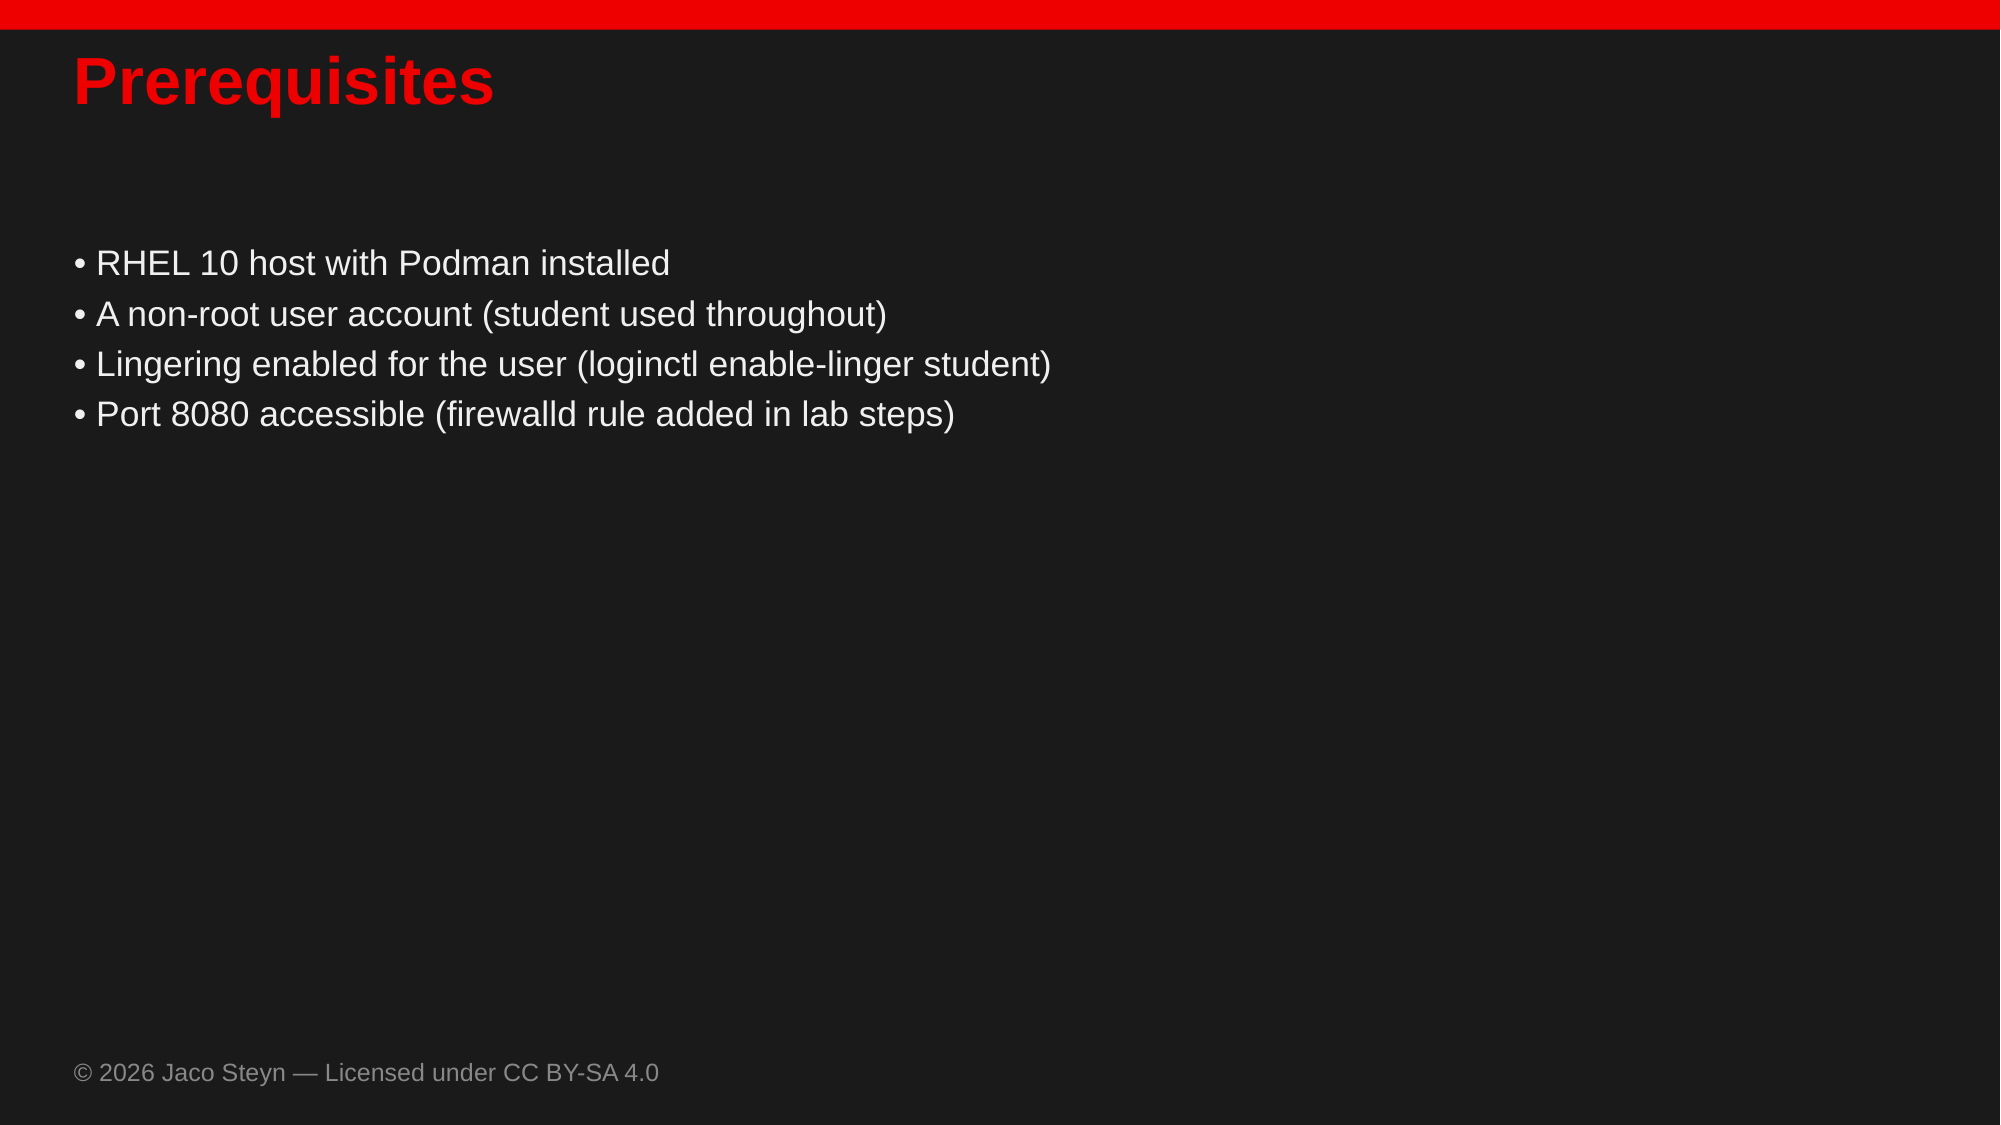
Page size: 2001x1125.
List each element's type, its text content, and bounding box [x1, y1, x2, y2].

text_box Prerequisites [59, 36, 1942, 208]
text_box © 2026 Jaco Steyn — Licensed under CC BY-SA 4.0 [59, 1051, 1942, 1093]
text_box • RHEL 10 host with Podman installed • A non-root user account (student used throughout) • Lingering enabled for the user (loginctl enable-linger student) • Port 8080 accessible (firewalld rule added in lab steps) [59, 236, 1942, 1037]
text_box [0, 0, 2001, 30]
